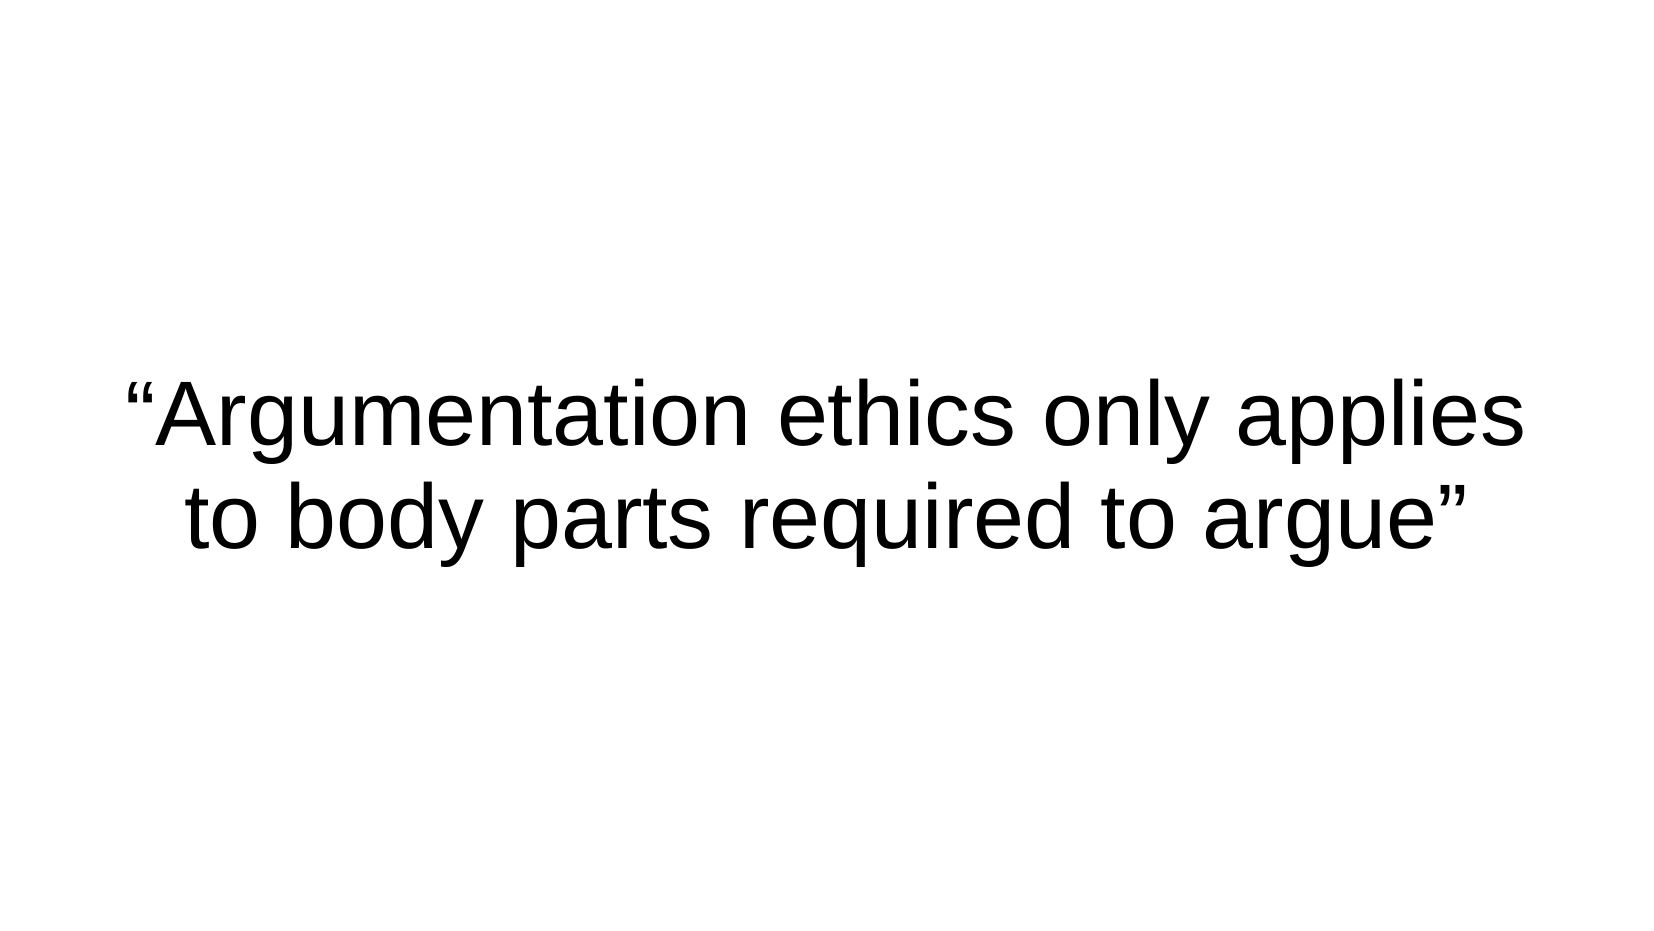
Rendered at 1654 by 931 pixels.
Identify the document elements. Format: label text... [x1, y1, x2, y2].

title “Argumentation ethics only applies to body parts required to argue” [82, 0, 1571, 931]
